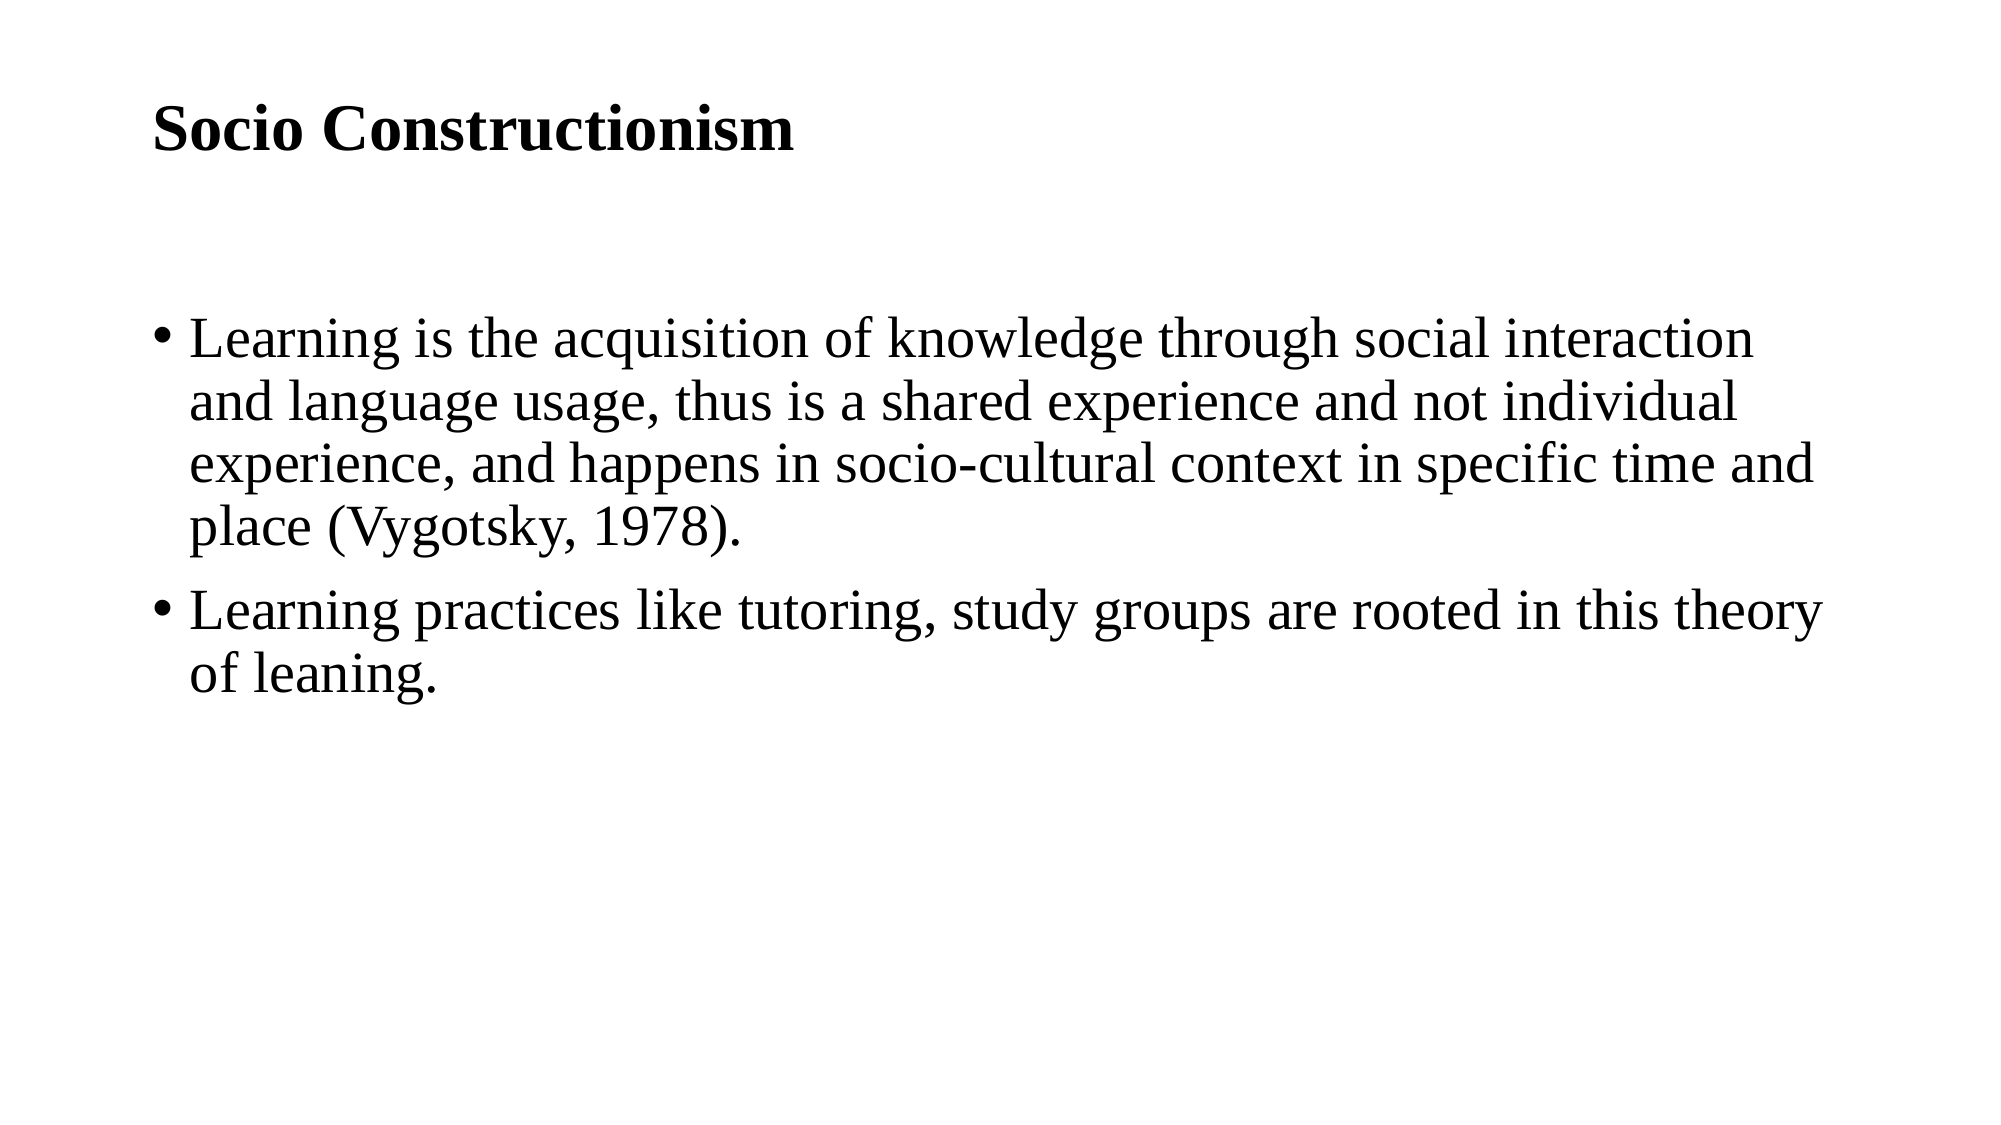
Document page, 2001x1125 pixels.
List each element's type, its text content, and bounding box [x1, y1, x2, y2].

list Learning is the acquisition of knowledge through social interaction and language usage, thus is a shared experience and not individual experience, and happens in socio-cultural context in specific time and place (Vygotsky, 1978). Learning practices like tutoring, study groups are rooted in this theory of leaning. [137, 299, 1863, 1014]
title Socio Constructionism [137, 59, 1863, 278]
